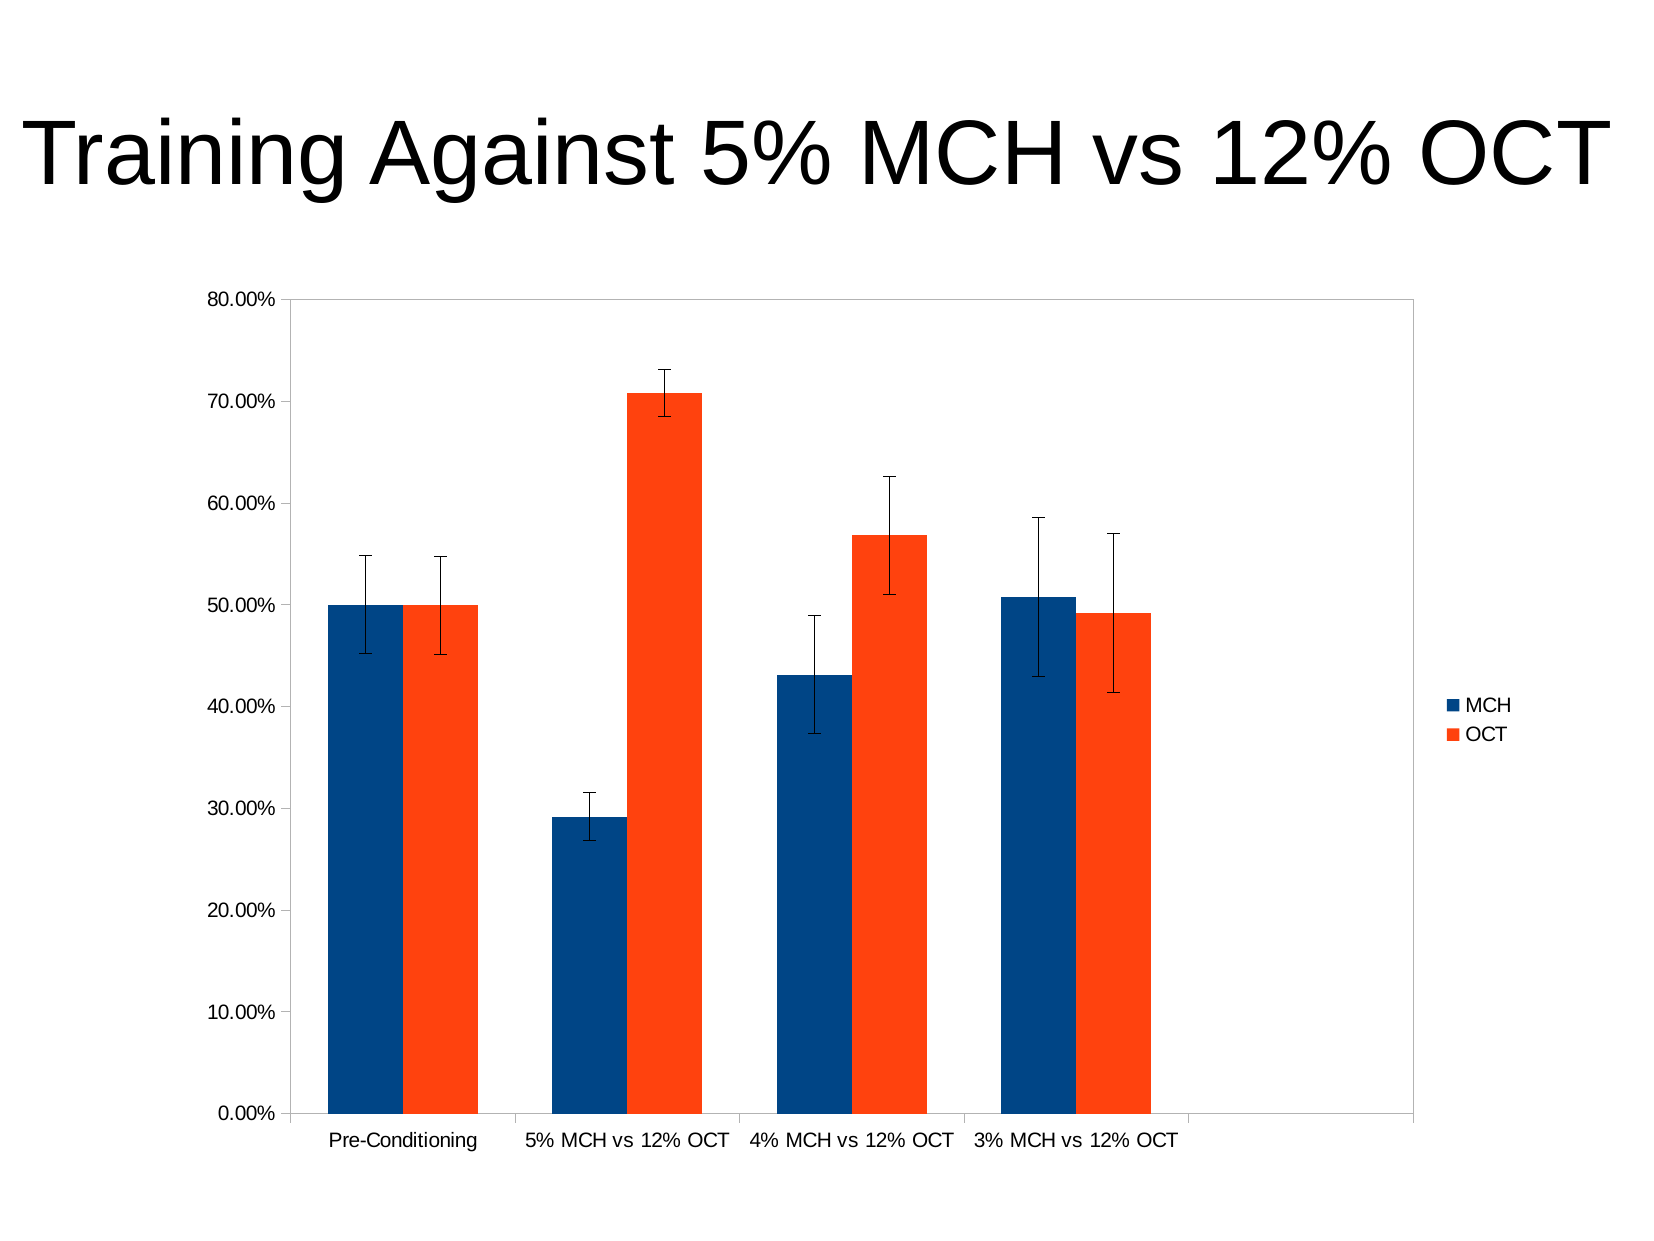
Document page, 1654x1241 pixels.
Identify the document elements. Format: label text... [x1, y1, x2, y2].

chart [180, 270, 1531, 1171]
title Training Against 5% MCH vs 12% OCT [0, 49, 1636, 257]
